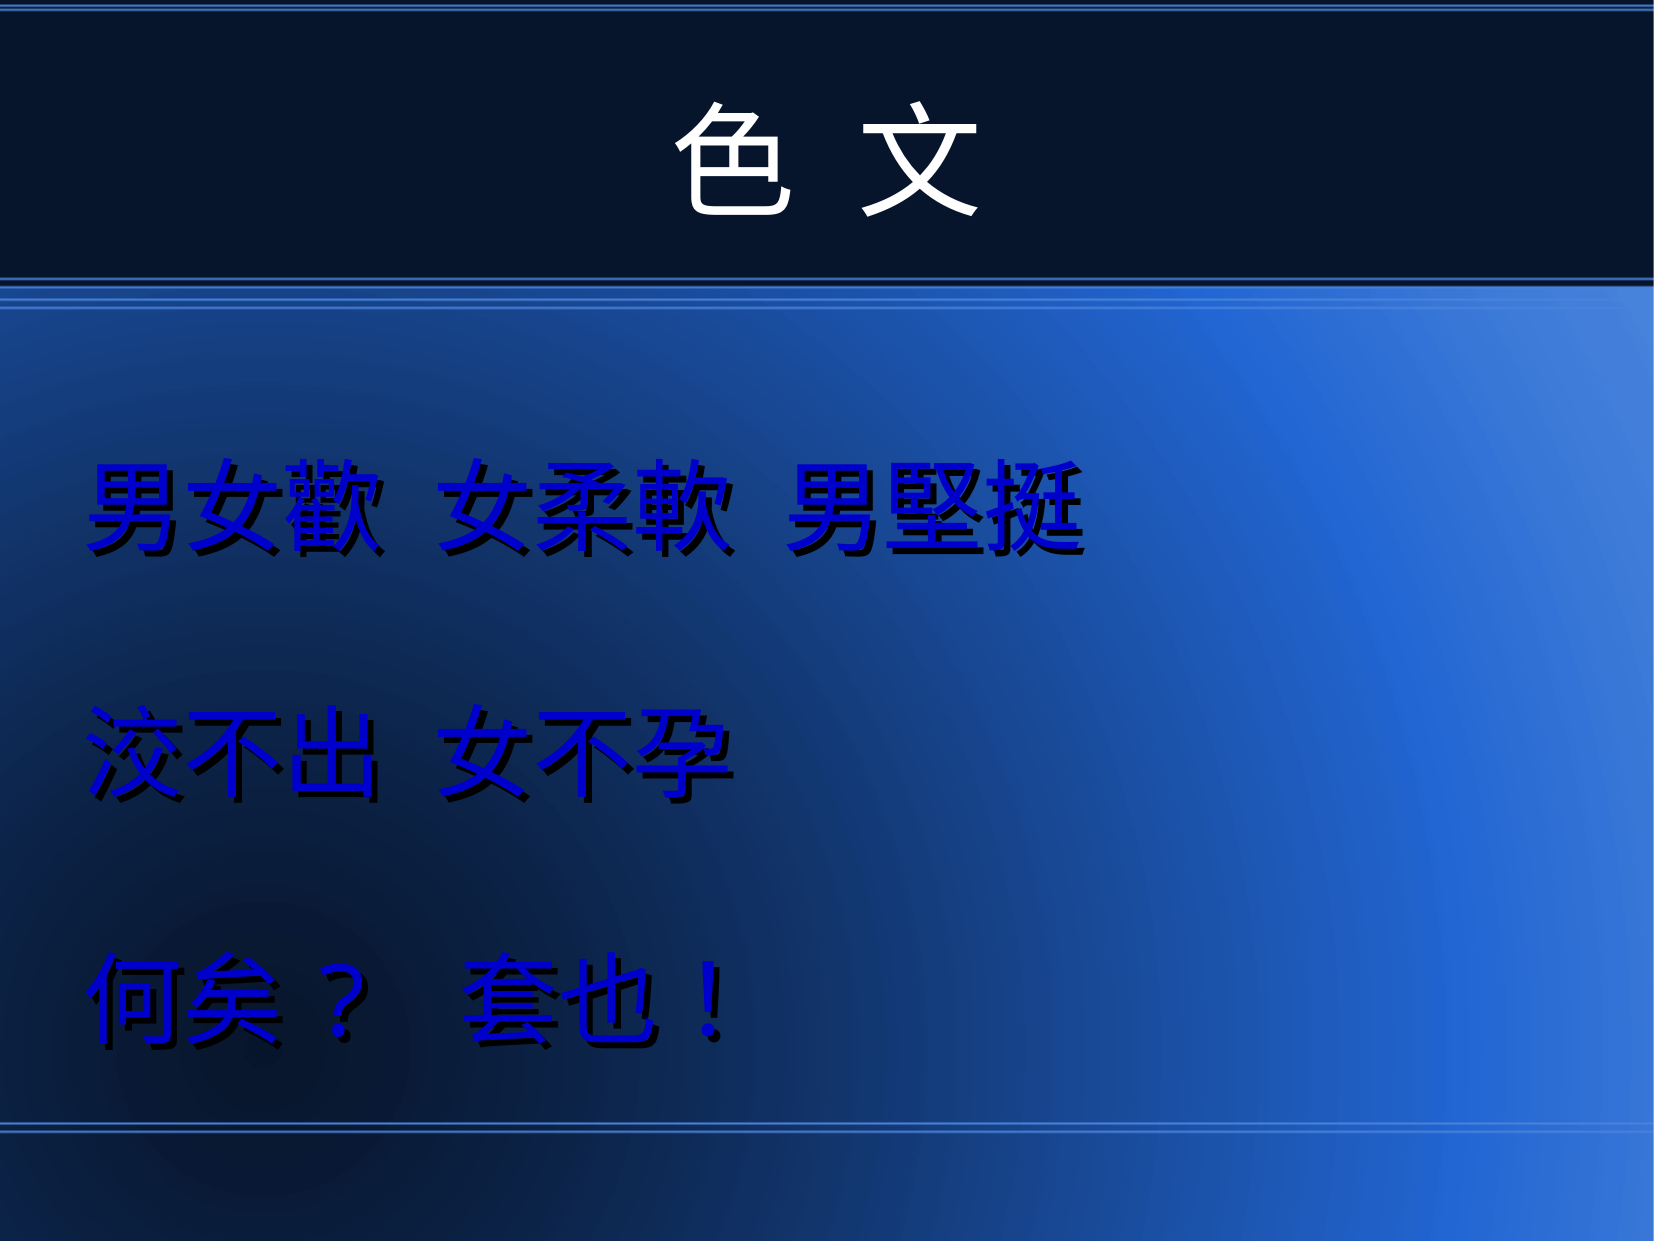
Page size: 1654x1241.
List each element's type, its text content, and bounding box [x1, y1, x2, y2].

list 男女歡 女柔軟 男堅挺 洨不出 女不孕 何矣? 套也！ [82, 355, 1571, 1241]
title 色 文 [82, 49, 1571, 257]
picture [0, 0, 1654, 1241]
